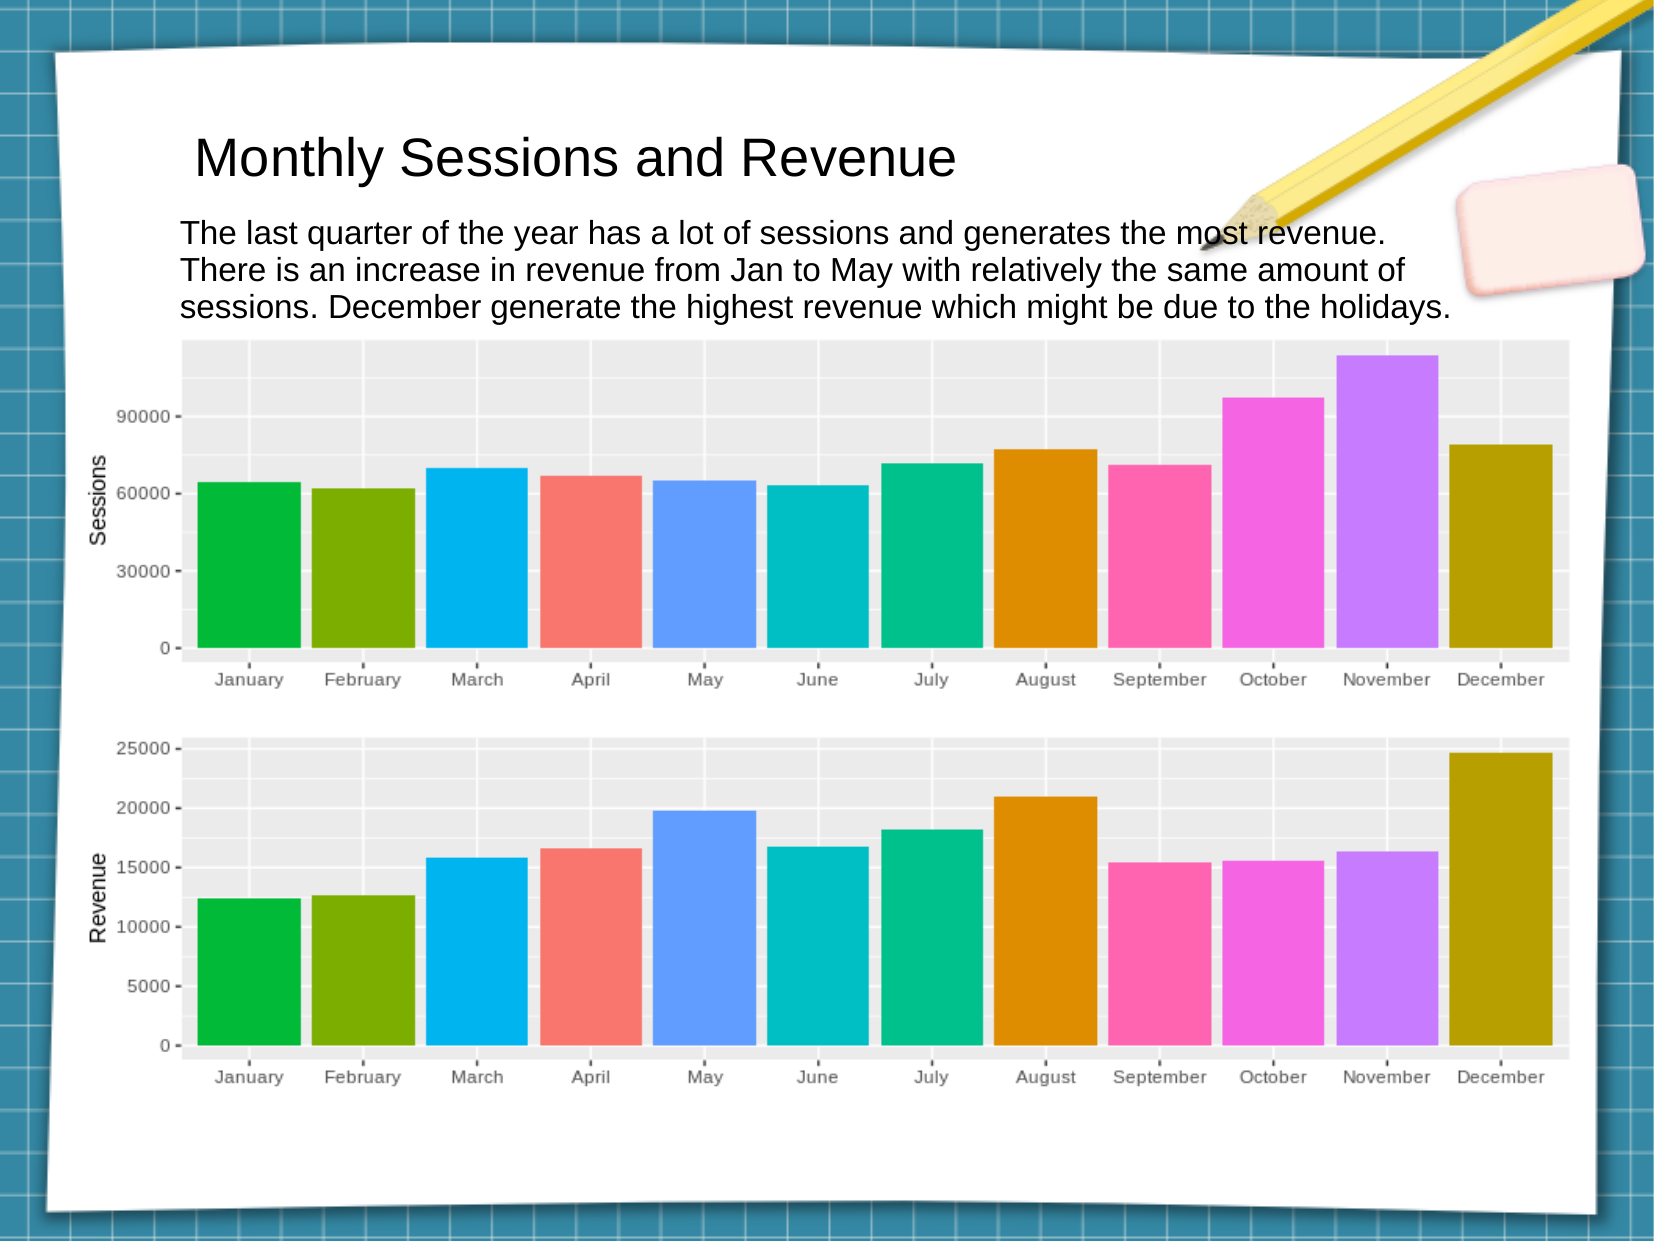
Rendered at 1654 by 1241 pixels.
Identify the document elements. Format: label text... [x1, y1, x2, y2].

text_box The last quarter of the year has a lot of sessions and generates the most revenue. There is an increase in revenue from Jan to May with relatively the same amount of sessions. December generate the highest revenue which might be due to the holidays. [165, 207, 1486, 384]
picture [0, 0, 1654, 1241]
text_box Monthly Sessions and Revenue [180, 120, 1036, 200]
